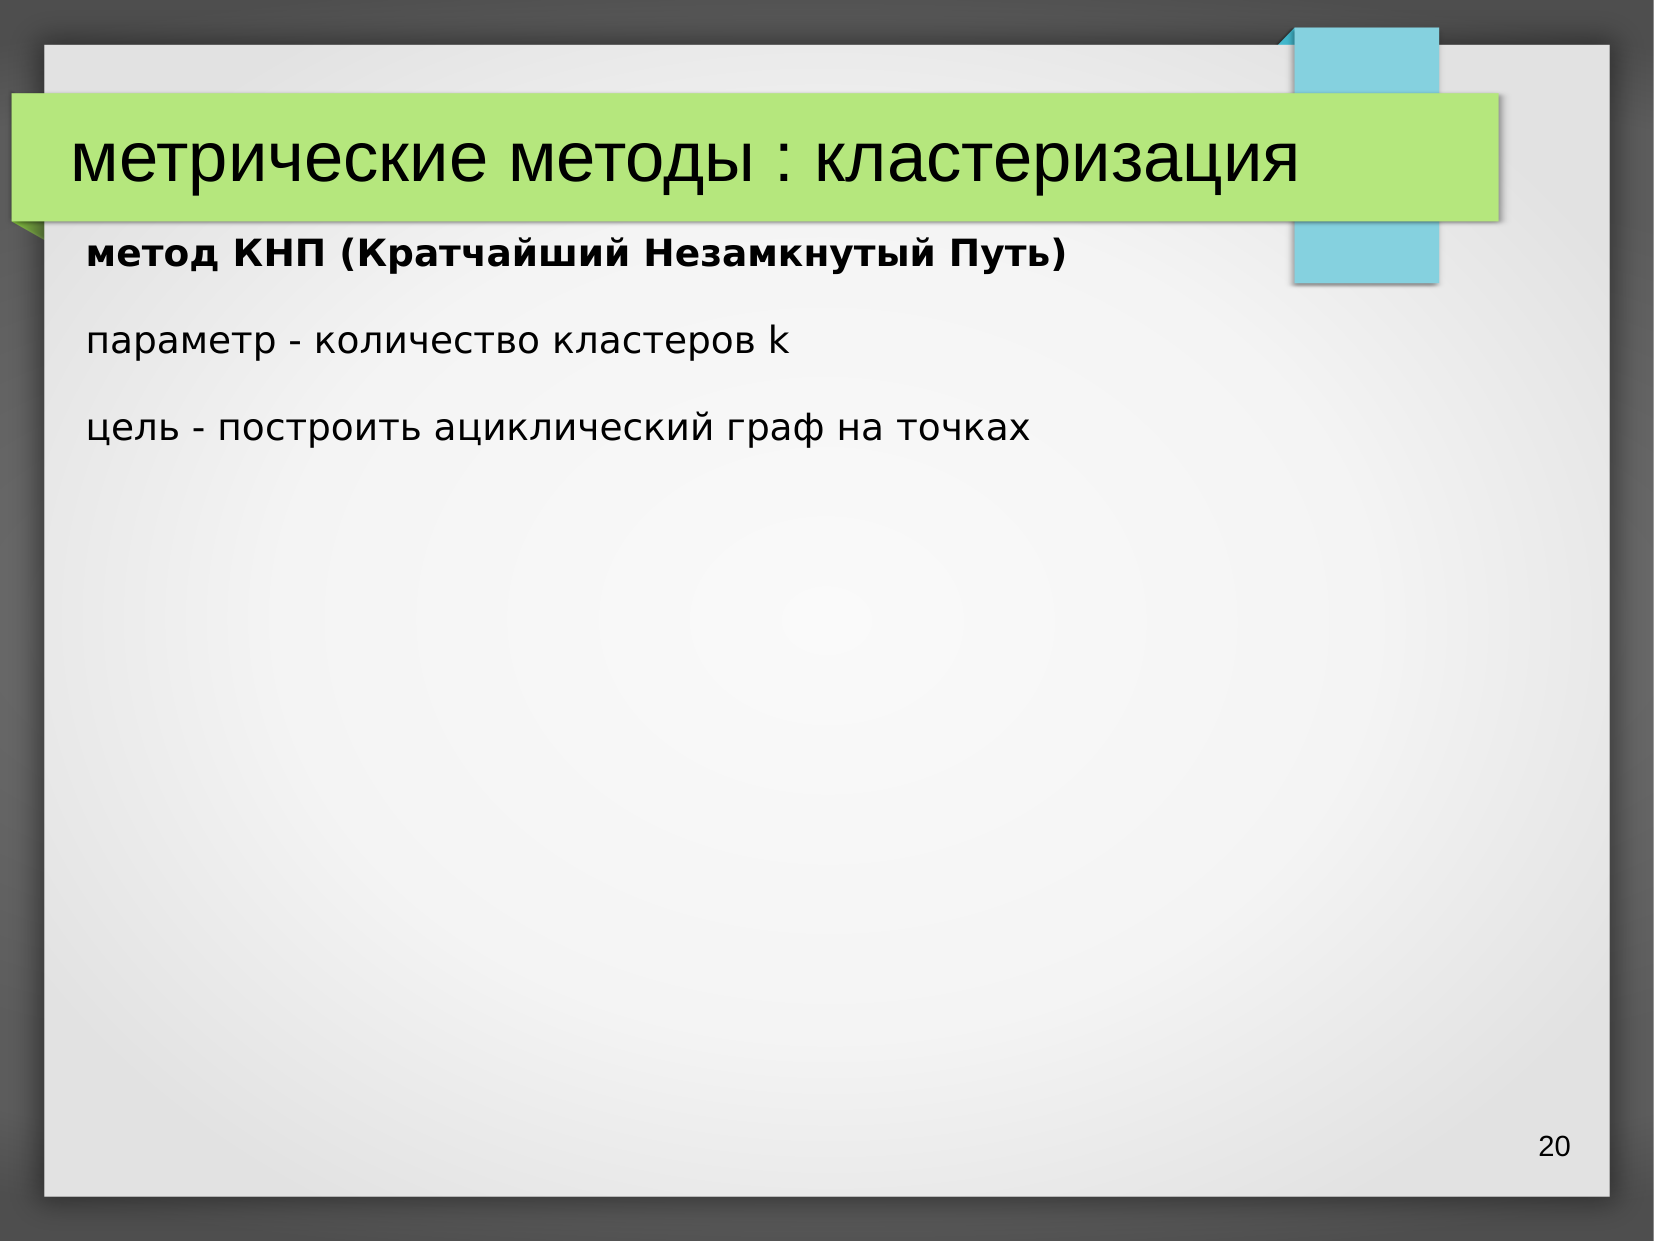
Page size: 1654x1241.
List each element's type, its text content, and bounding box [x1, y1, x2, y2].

title метрические методы : кластеризация [70, 117, 1382, 197]
text_box метод КНП (Кратчайший Незамкнутый Путь) параметр - количество кластеров k цель - построить ациклический граф на точках [70, 224, 1158, 467]
picture [0, 0, 1654, 1241]
